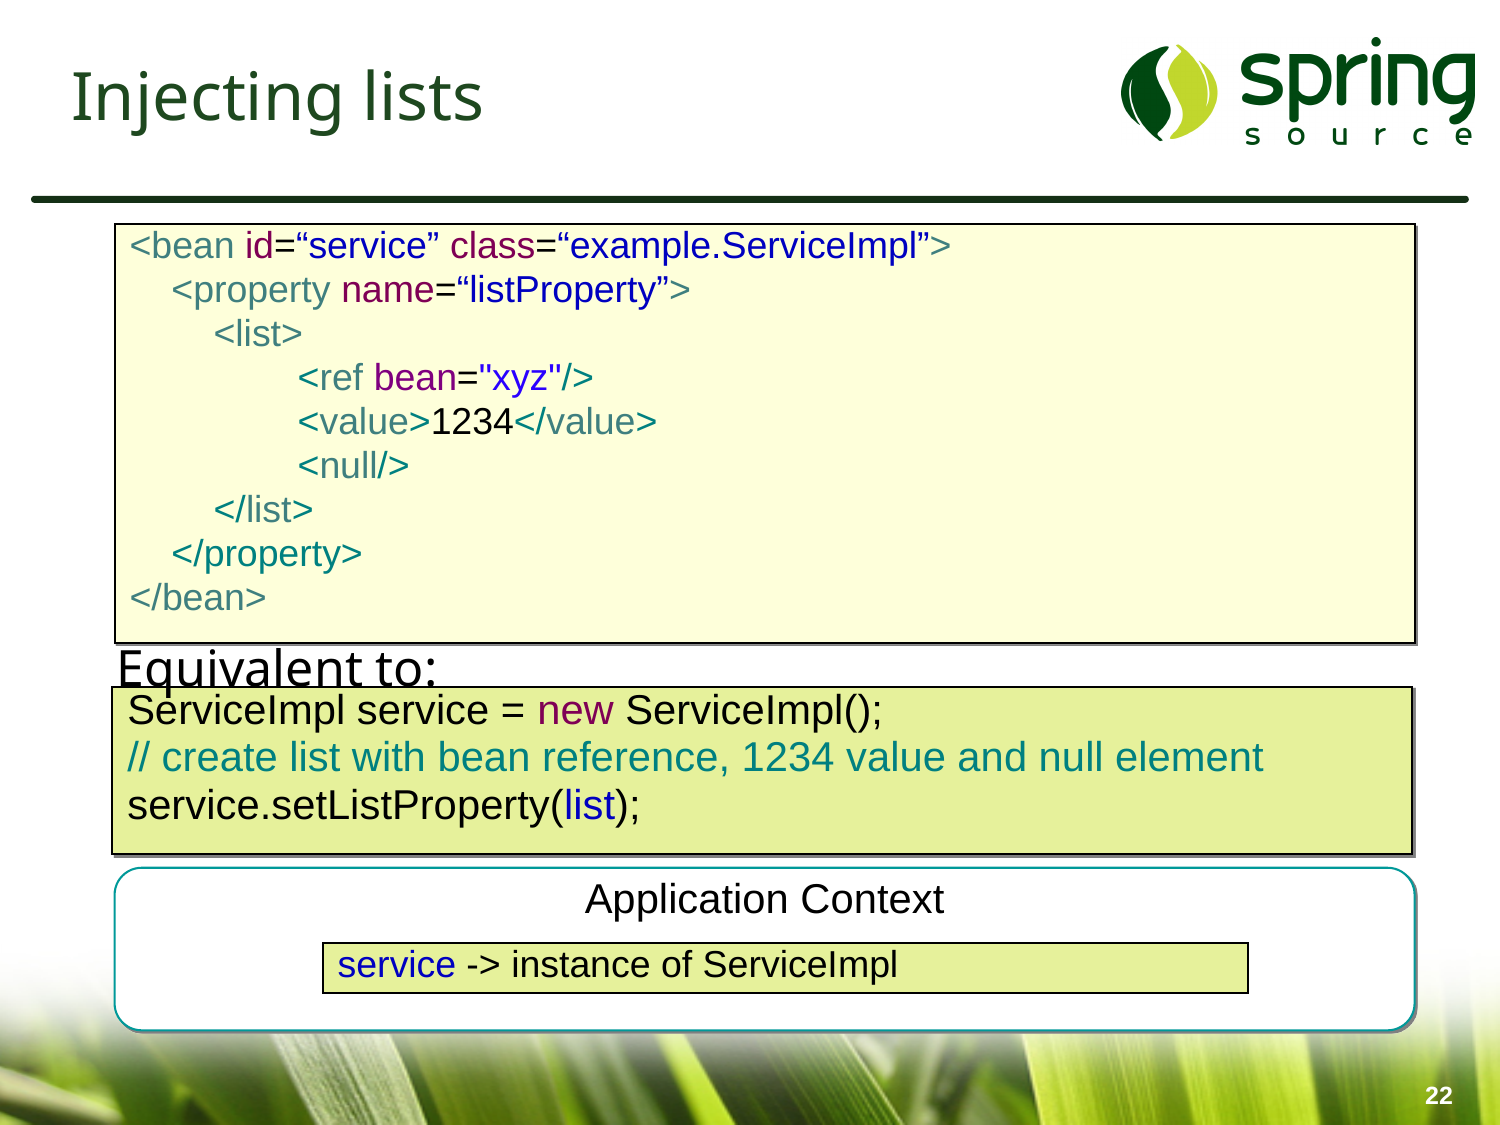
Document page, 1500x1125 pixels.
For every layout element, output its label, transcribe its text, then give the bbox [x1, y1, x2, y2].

list <bean id=“service” class=“example.ServiceImpl”> <property name=“listProperty”> <list> <ref bean="xyz"/> <value>1234</value> <null/> </list> </property> </bean> [114, 224, 1415, 643]
picture [0, 944, 1500, 1125]
text_box service -> instance of ServiceImpl [322, 942, 1248, 993]
picture [1121, 37, 1475, 145]
text_box Application Context [114, 867, 1415, 1031]
title Injecting lists [56, 13, 1089, 176]
text_box ServiceImpl service = new ServiceImpl(); // create list with bean reference, 1234 value and null element service.setListProperty(list); [112, 686, 1413, 854]
text_box Equivalent to: [102, 624, 994, 709]
